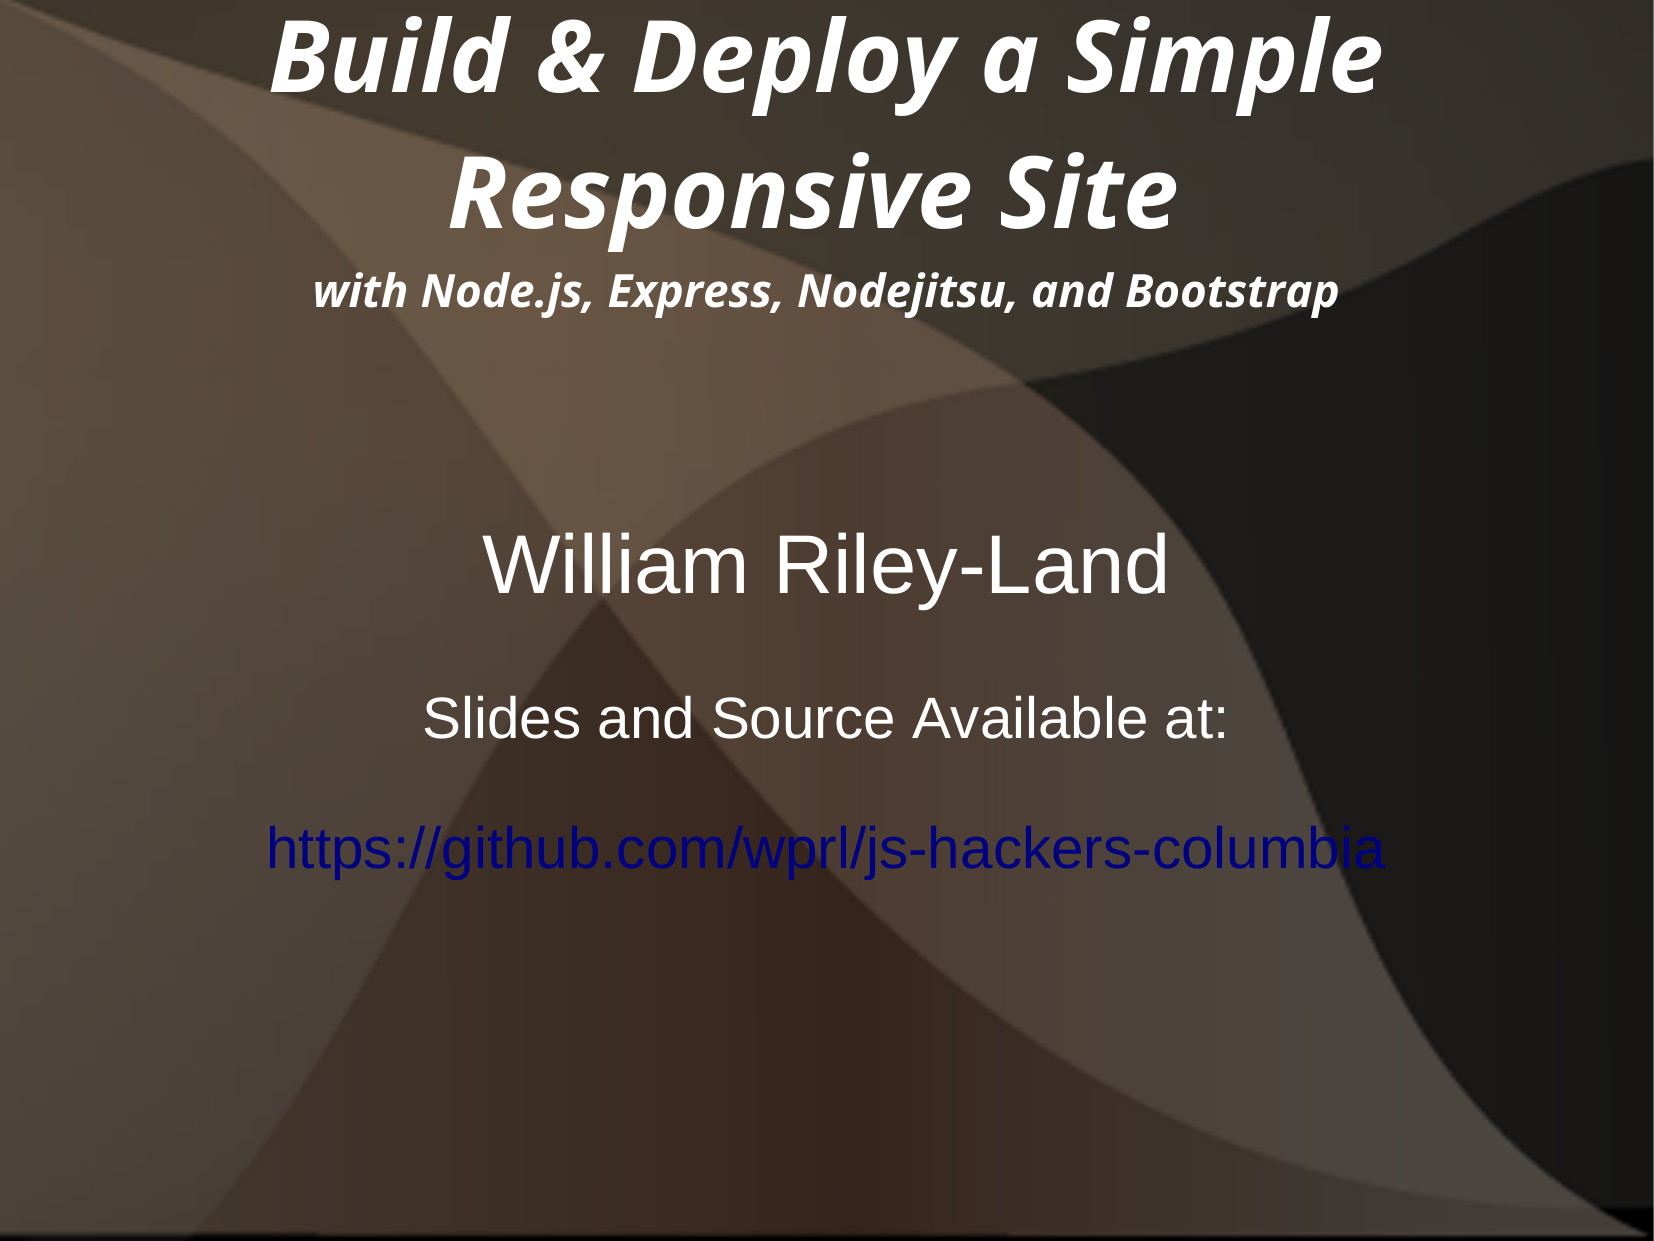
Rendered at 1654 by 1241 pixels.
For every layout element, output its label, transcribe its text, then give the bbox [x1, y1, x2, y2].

subtitle William Riley-Land Slides and Source Available at: https://github.com/wprl/js-hackers-columbia [82, 290, 1571, 1109]
title Build & Deploy a Simple Responsive Site with Node.js, Express, Nodejitsu, and Bootstrap [82, 15, 1571, 290]
picture [0, 0, 1654, 1241]
